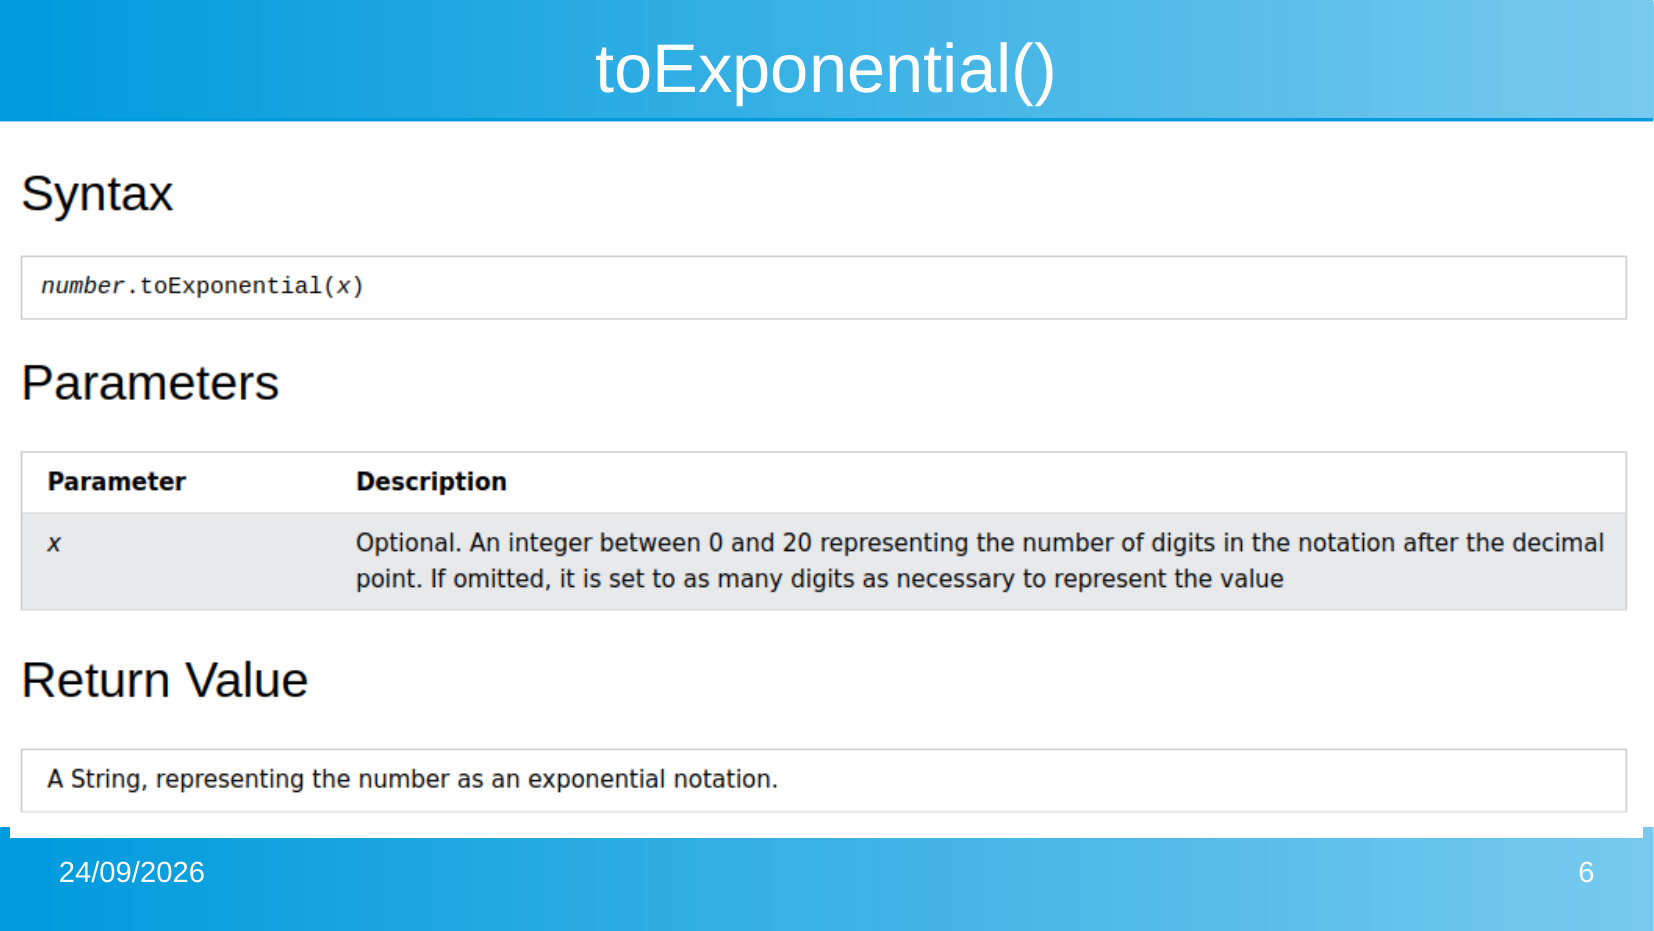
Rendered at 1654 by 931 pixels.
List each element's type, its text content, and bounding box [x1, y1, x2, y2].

picture [10, 151, 1643, 838]
title toExponential() [59, 29, 1595, 108]
